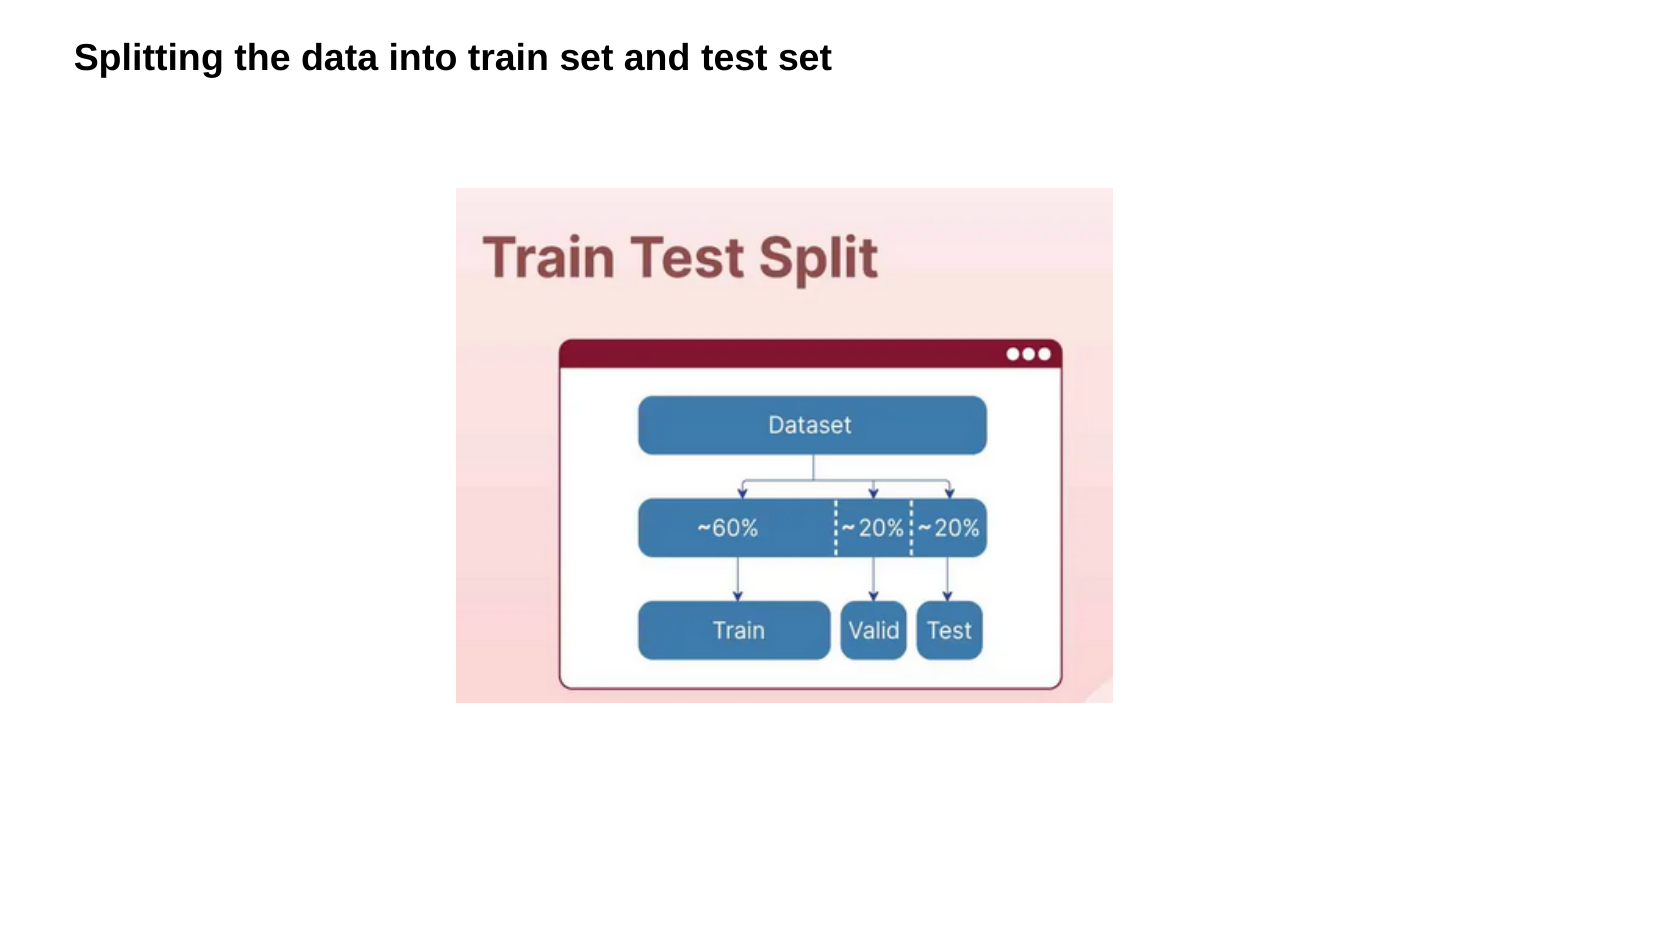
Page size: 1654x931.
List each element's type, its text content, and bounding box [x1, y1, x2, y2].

text_box Splitting the data into train set and test set [59, 29, 1300, 87]
picture [456, 188, 1113, 703]
